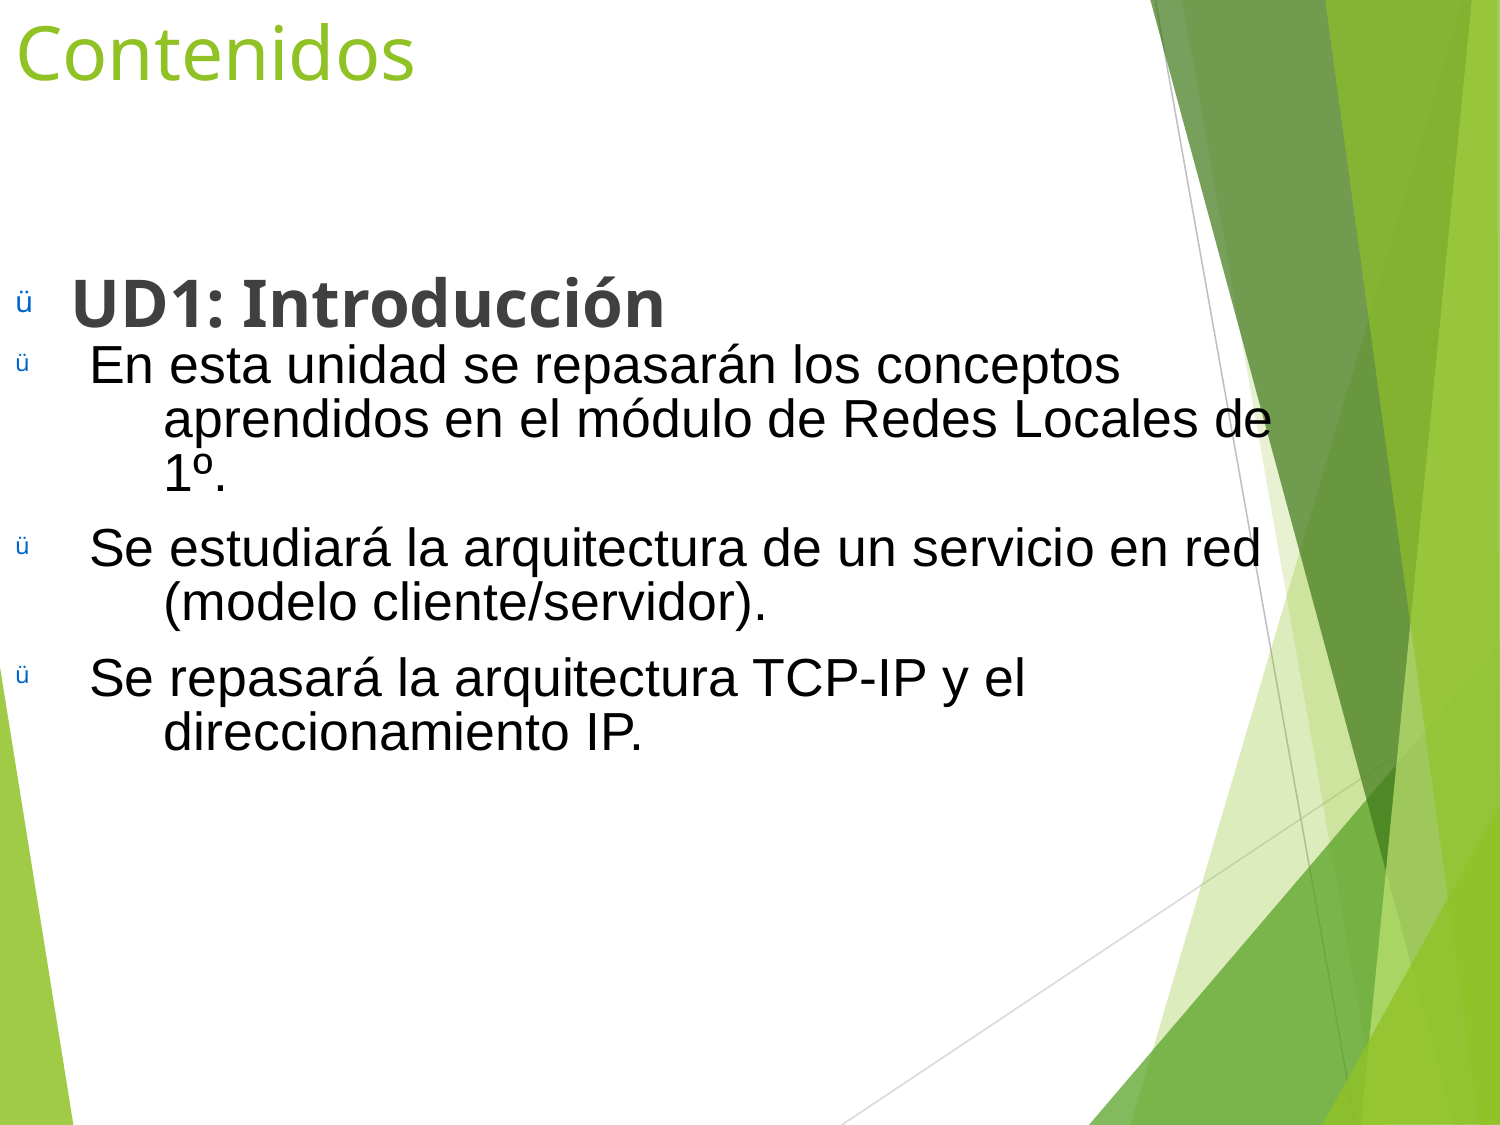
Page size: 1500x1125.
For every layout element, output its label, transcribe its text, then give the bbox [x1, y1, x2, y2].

title Contenidos [0, 0, 1351, 188]
list UD1: Introducción En esta unidad se repasarán los conceptos aprendidos en el módulo de Redes Locales de 1º. Se estudiará la arquitectura de un servicio en red (modelo cliente/servidor). Se repasará la arquitectura TCP-IP y el direccionamiento IP. [0, 263, 1351, 723]
